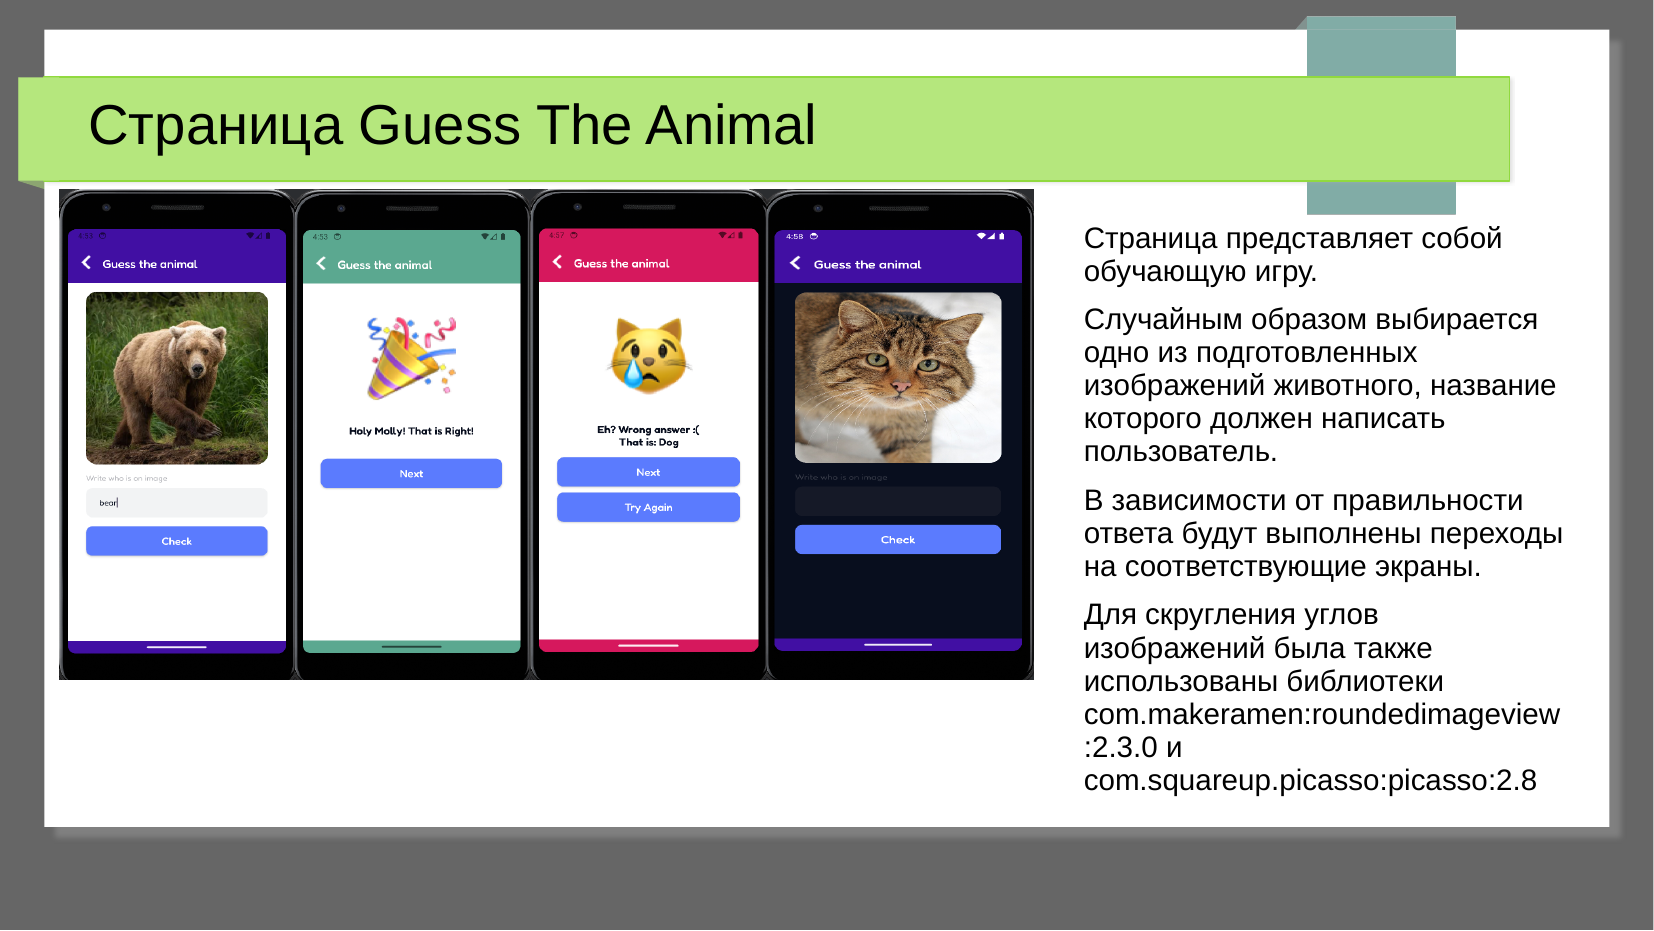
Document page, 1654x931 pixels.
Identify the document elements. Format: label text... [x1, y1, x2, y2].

picture [59, 189, 1034, 680]
title Страница Guess The Animal [88, 73, 1506, 178]
list Страница представляет собой обучающую игру. Случайным образом выбирается одно из подготовленных изображений животного, название которого должен написать пользователь. В зависимости от правильности ответа будут выполнены переходы на соответствующие экраны. Для скругления углов изображений была также использованы библиотеки com.makeramen:roundedimageview:2.3.0 и com.squareup.picasso:picasso:2.8 [1033, 221, 1566, 813]
